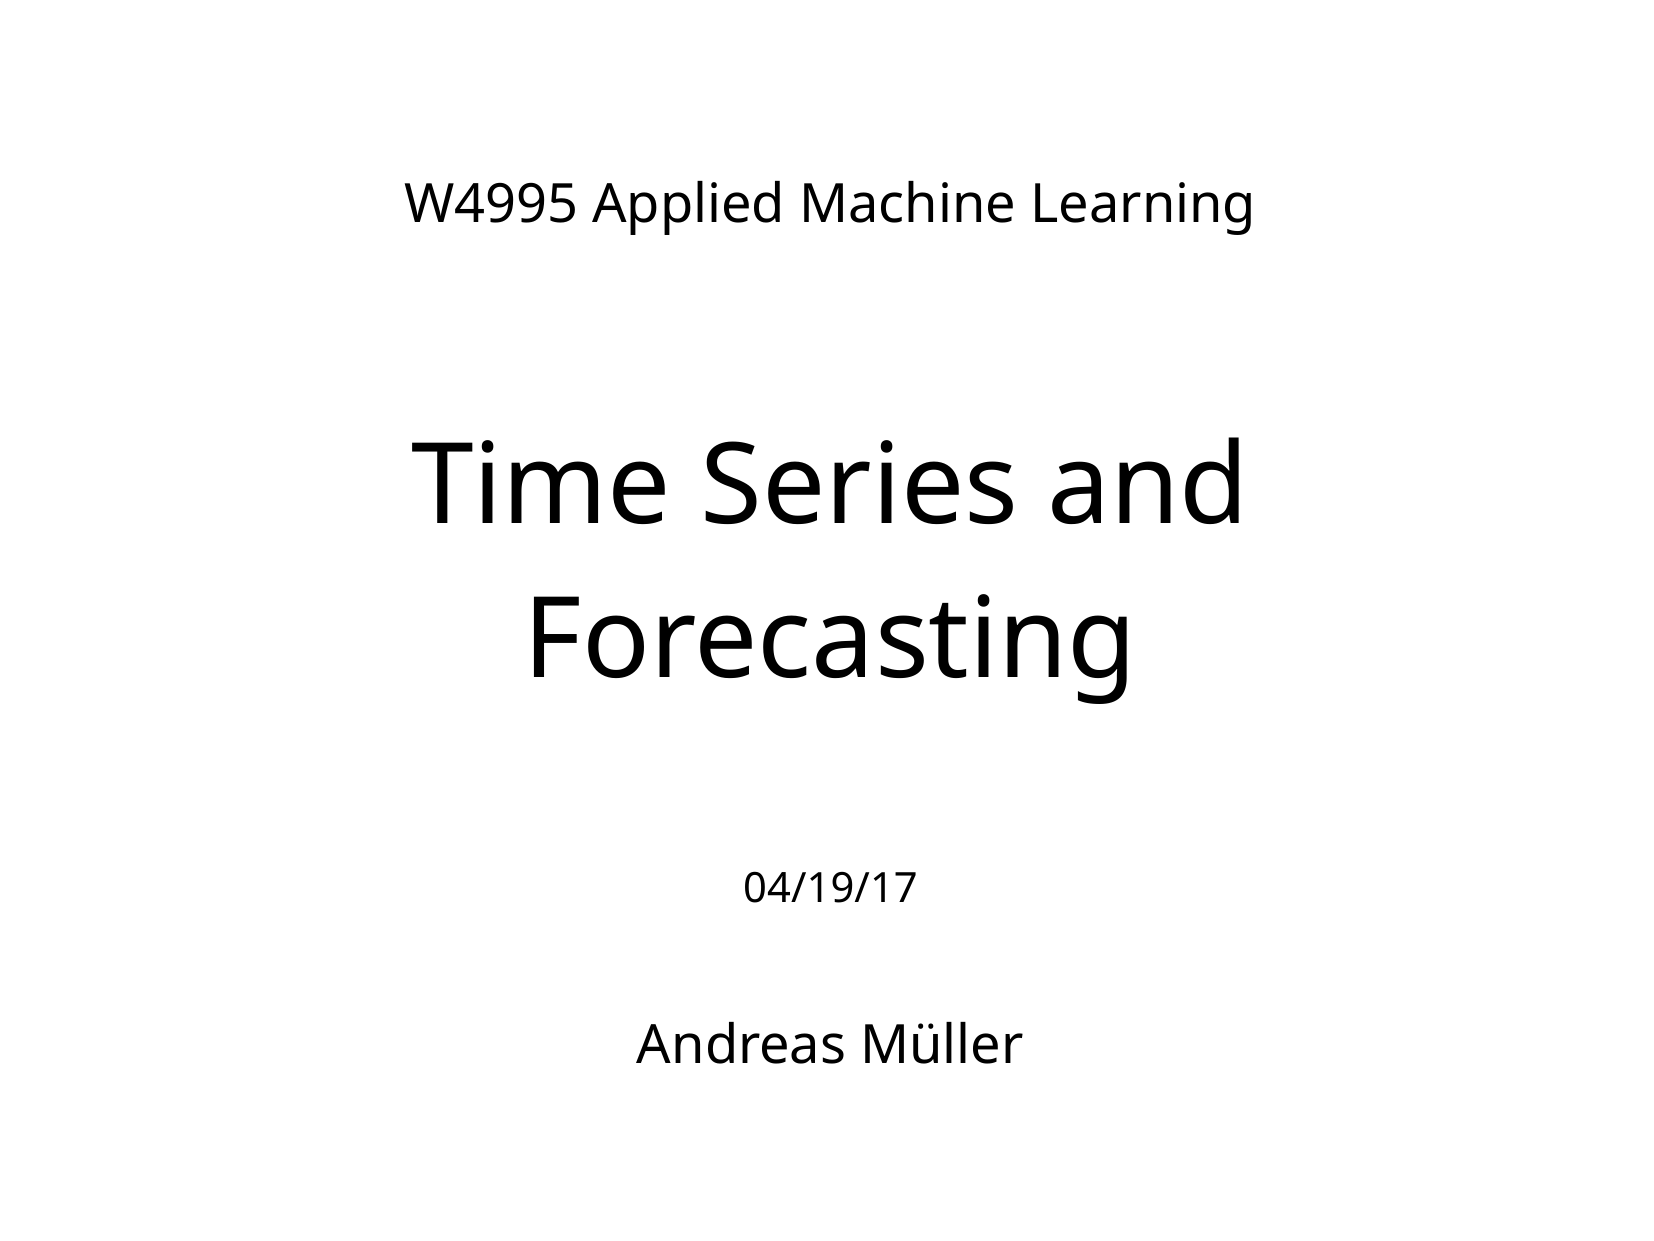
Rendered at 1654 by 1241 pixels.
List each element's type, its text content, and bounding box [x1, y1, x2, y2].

text_box W4995 Applied Machine Learning Time Series and Forecasting 04/19/17 Andreas Müller [86, 142, 1575, 1103]
